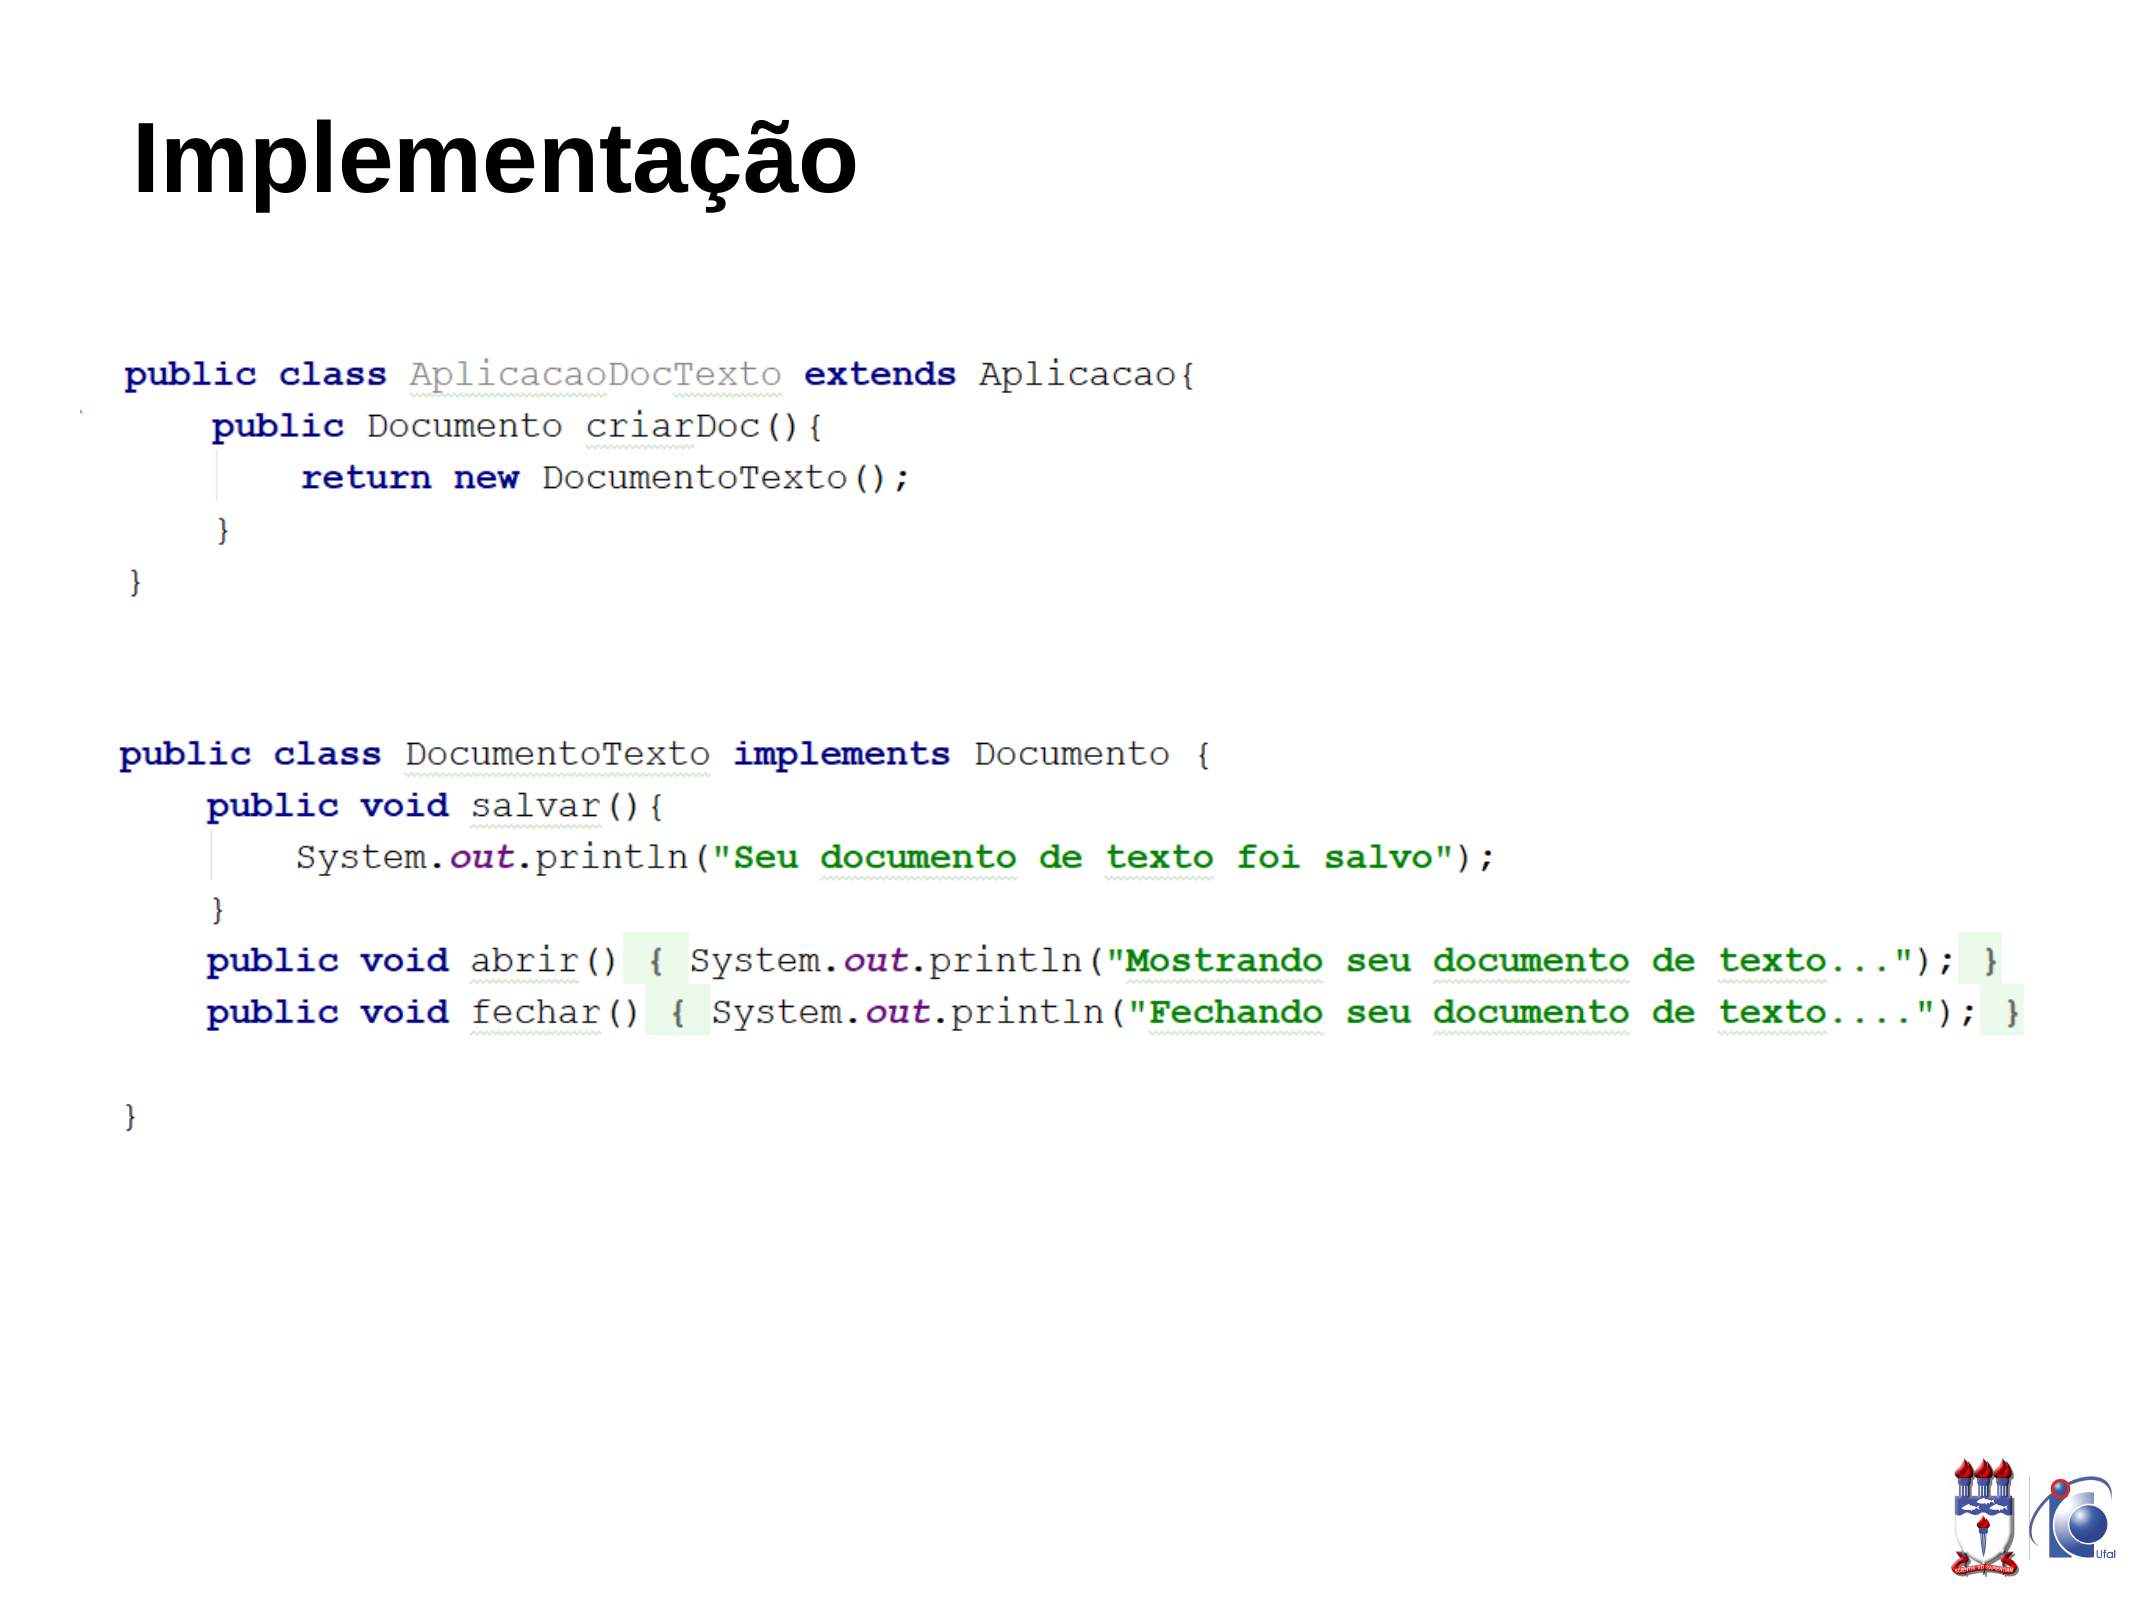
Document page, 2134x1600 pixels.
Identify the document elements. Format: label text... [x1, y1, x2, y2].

text_box Implementação [118, 94, 922, 222]
picture [1948, 1456, 2020, 1579]
picture [78, 732, 2032, 1139]
picture [80, 346, 1241, 603]
picture [2028, 1476, 2116, 1559]
